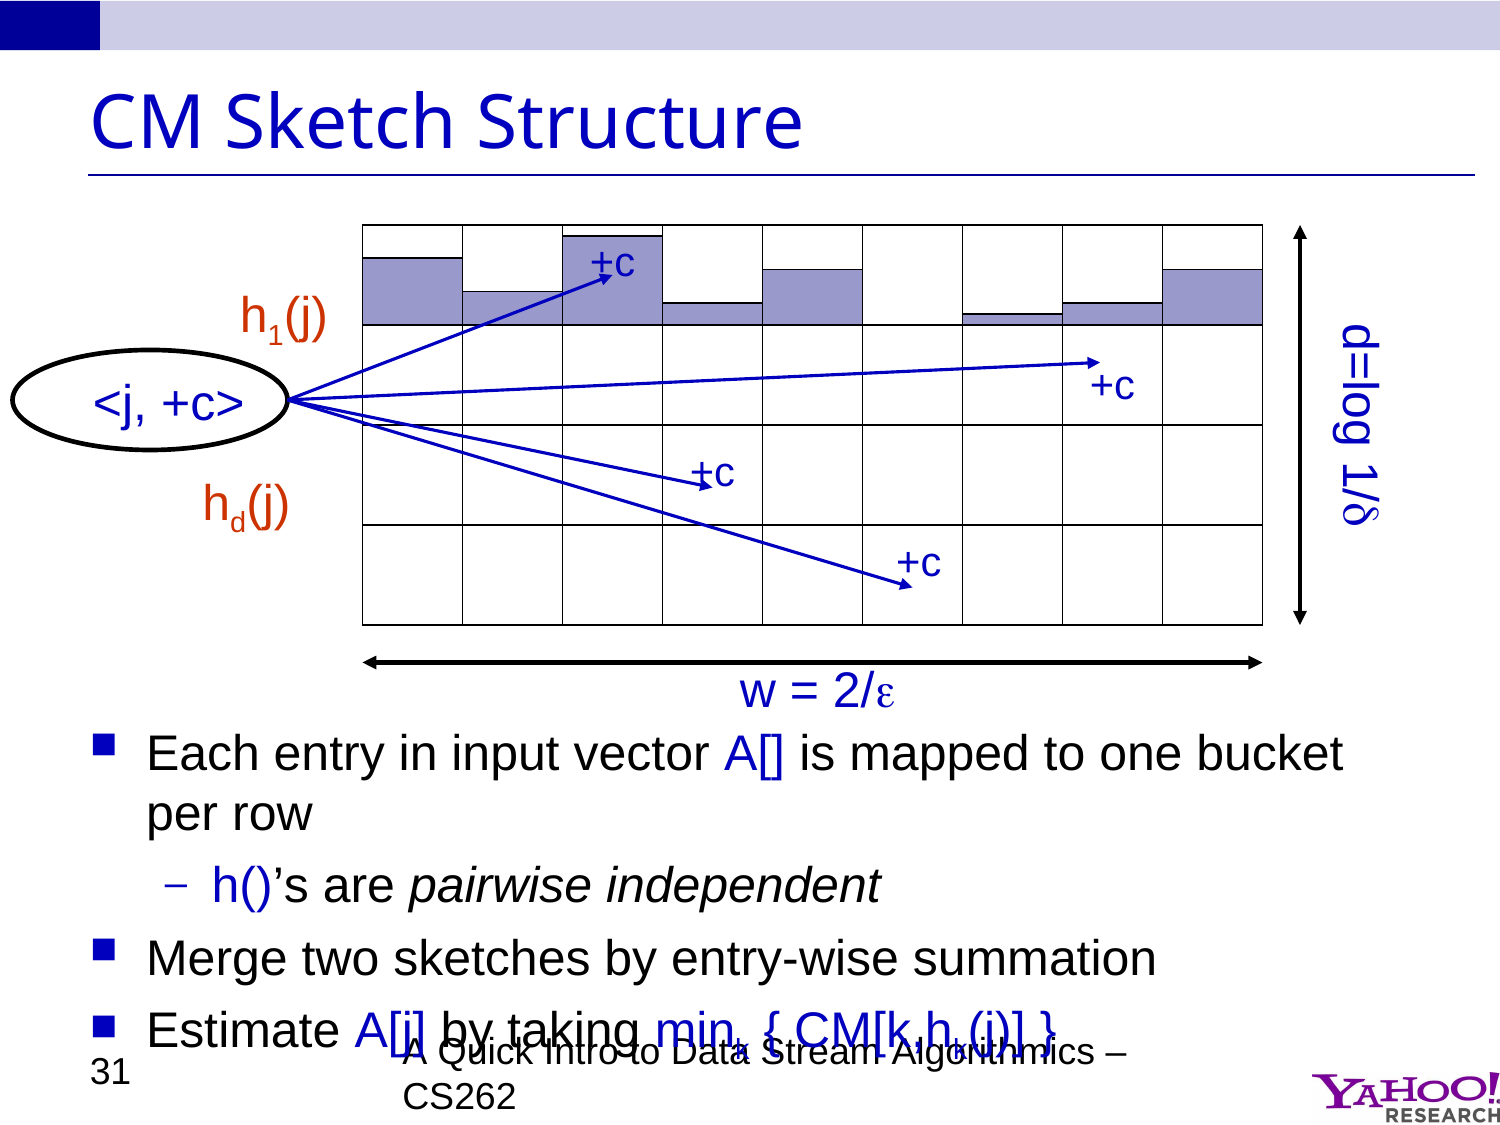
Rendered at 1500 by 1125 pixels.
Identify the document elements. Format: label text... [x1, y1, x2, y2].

text_box h1(j) [225, 274, 388, 359]
text_box +c [624, 437, 801, 503]
text_box [1163, 269, 1262, 324]
text_box w = 2/ [725, 649, 926, 726]
text_box +c [524, 227, 700, 293]
picture [1312, 1072, 1500, 1125]
list Each entry in input vector A[] is mapped to one bucket per row h()’s are pairwise independent Merge two sketches by entry-wise summation Estimate A[j] by taking mink { CM[k,hk(j)] } [75, 712, 1438, 1101]
text_box [663, 302, 762, 324]
text_box [463, 291, 558, 324]
text_box d=log 1/ [1325, 276, 1402, 576]
text_box [763, 269, 862, 324]
text_box <j, +c> [62, 362, 276, 438]
text_box [963, 313, 1062, 324]
text_box [563, 293, 662, 324]
title CM Sketch Structure [75, 50, 1500, 188]
text_box [1063, 302, 1162, 324]
text_box +c [1024, 350, 1201, 416]
text_box hd(j) [187, 462, 451, 547]
text_box [493, 297, 562, 324]
text_box +c [824, 527, 1013, 593]
text_box [363, 258, 462, 324]
